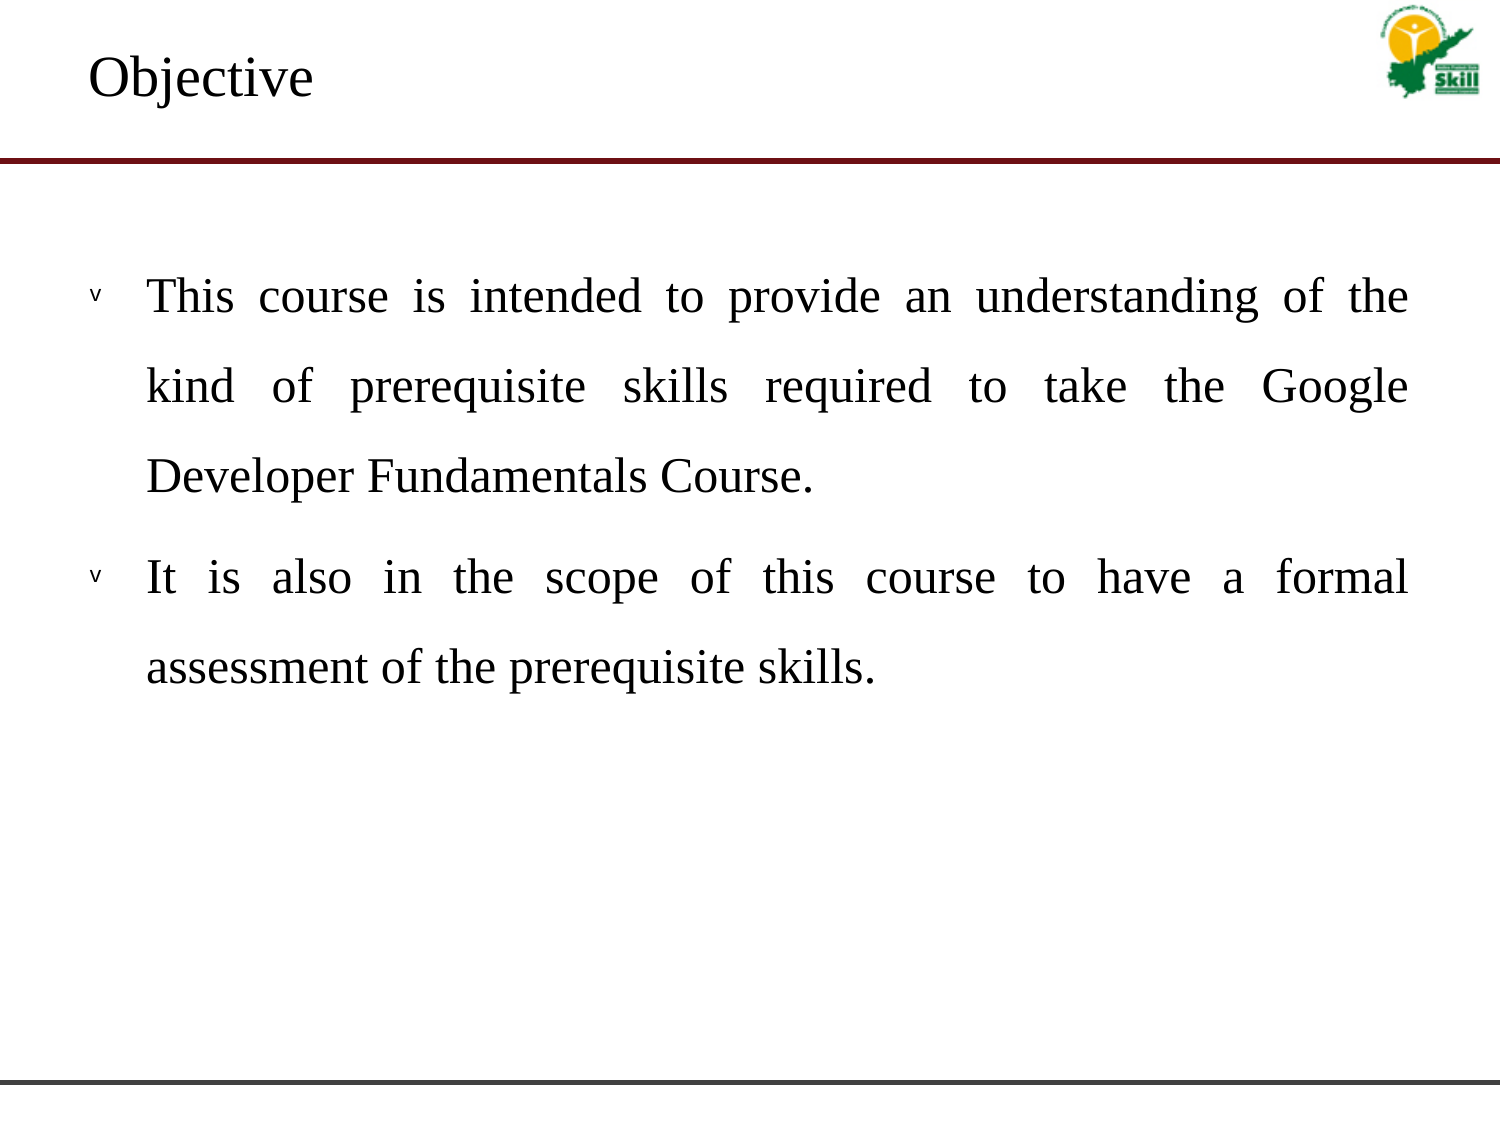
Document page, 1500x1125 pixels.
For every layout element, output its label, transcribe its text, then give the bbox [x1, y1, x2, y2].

title Objective [73, 30, 1424, 173]
list This course is intended to provide an understanding of the kind of prerequisite skills required to take the Google Developer Fundamentals Course. It is also in the scope of this course to have a formal assessment of the prerequisite skills. [75, 224, 1425, 1000]
picture [1376, 0, 1483, 110]
